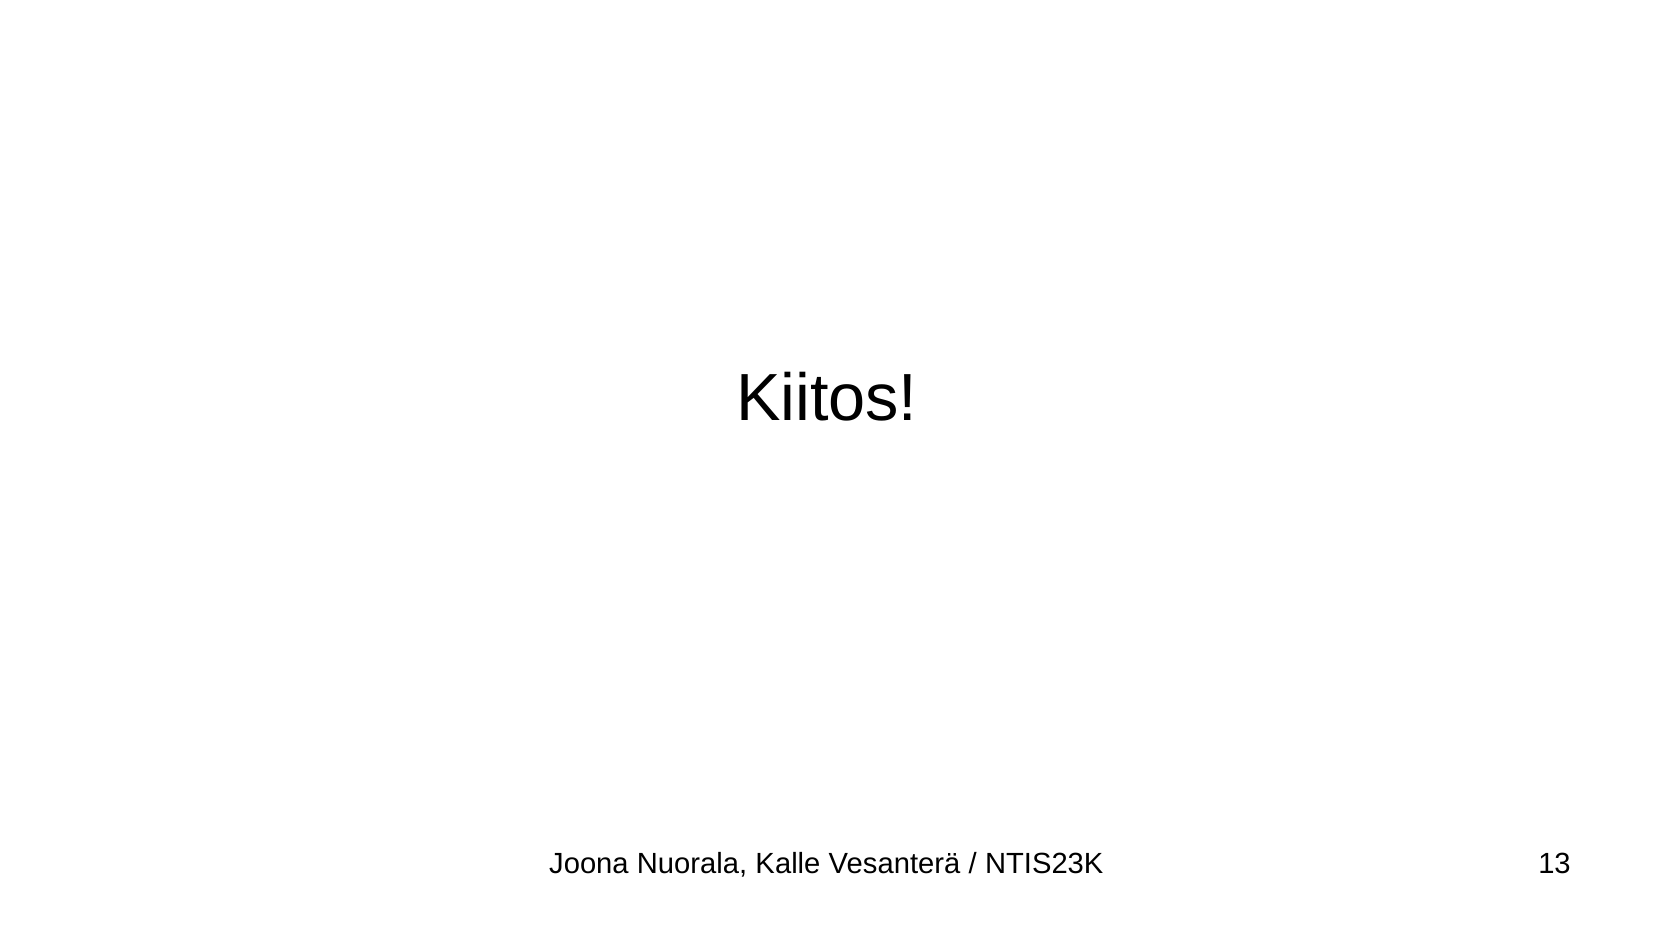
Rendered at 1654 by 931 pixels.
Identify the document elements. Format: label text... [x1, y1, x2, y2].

subtitle Kiitos! [82, 37, 1571, 757]
